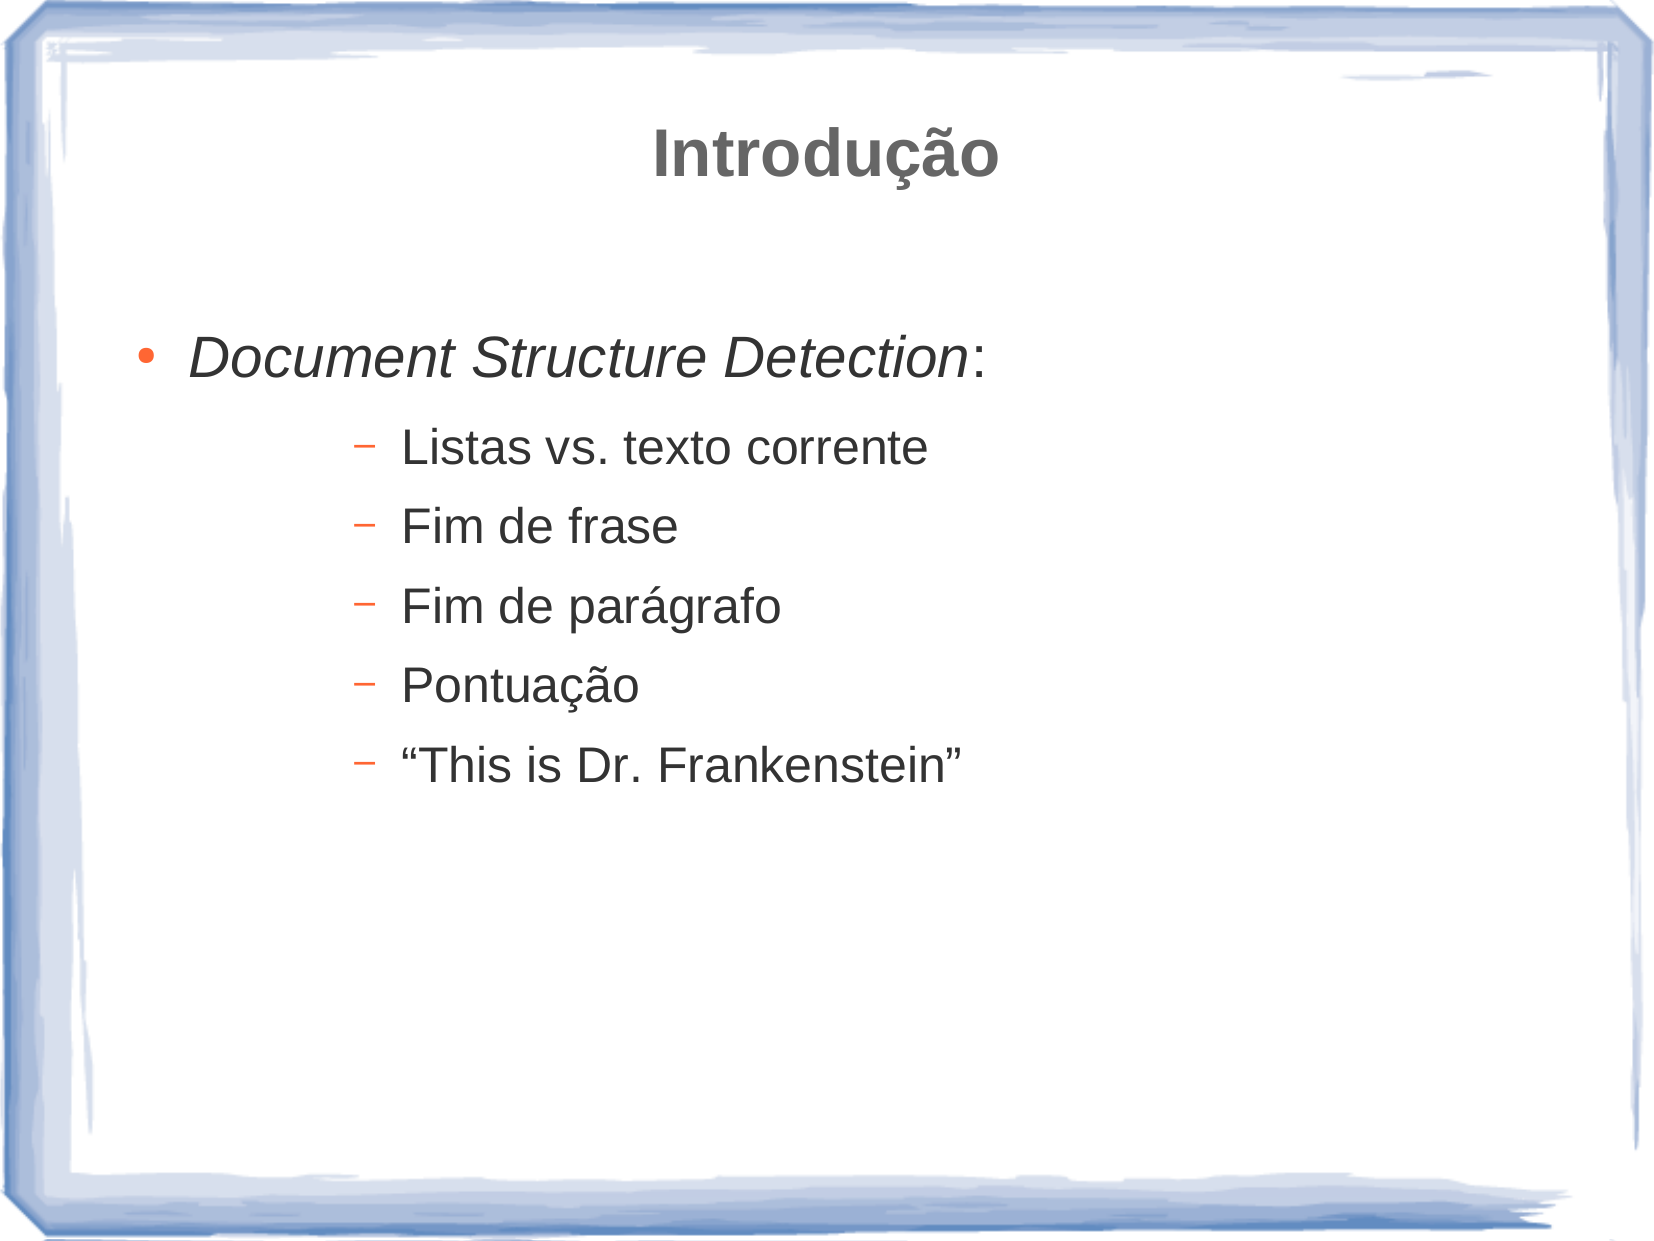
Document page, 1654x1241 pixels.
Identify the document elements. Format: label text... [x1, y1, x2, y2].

list Document Structure Detection: Listas vs. texto corrente Fim de frase Fim de parágrafo Pontuação “This is Dr. Frankenstein” [118, 324, 1571, 1045]
title Introdução [82, 49, 1571, 257]
picture [0, 0, 1654, 1241]
